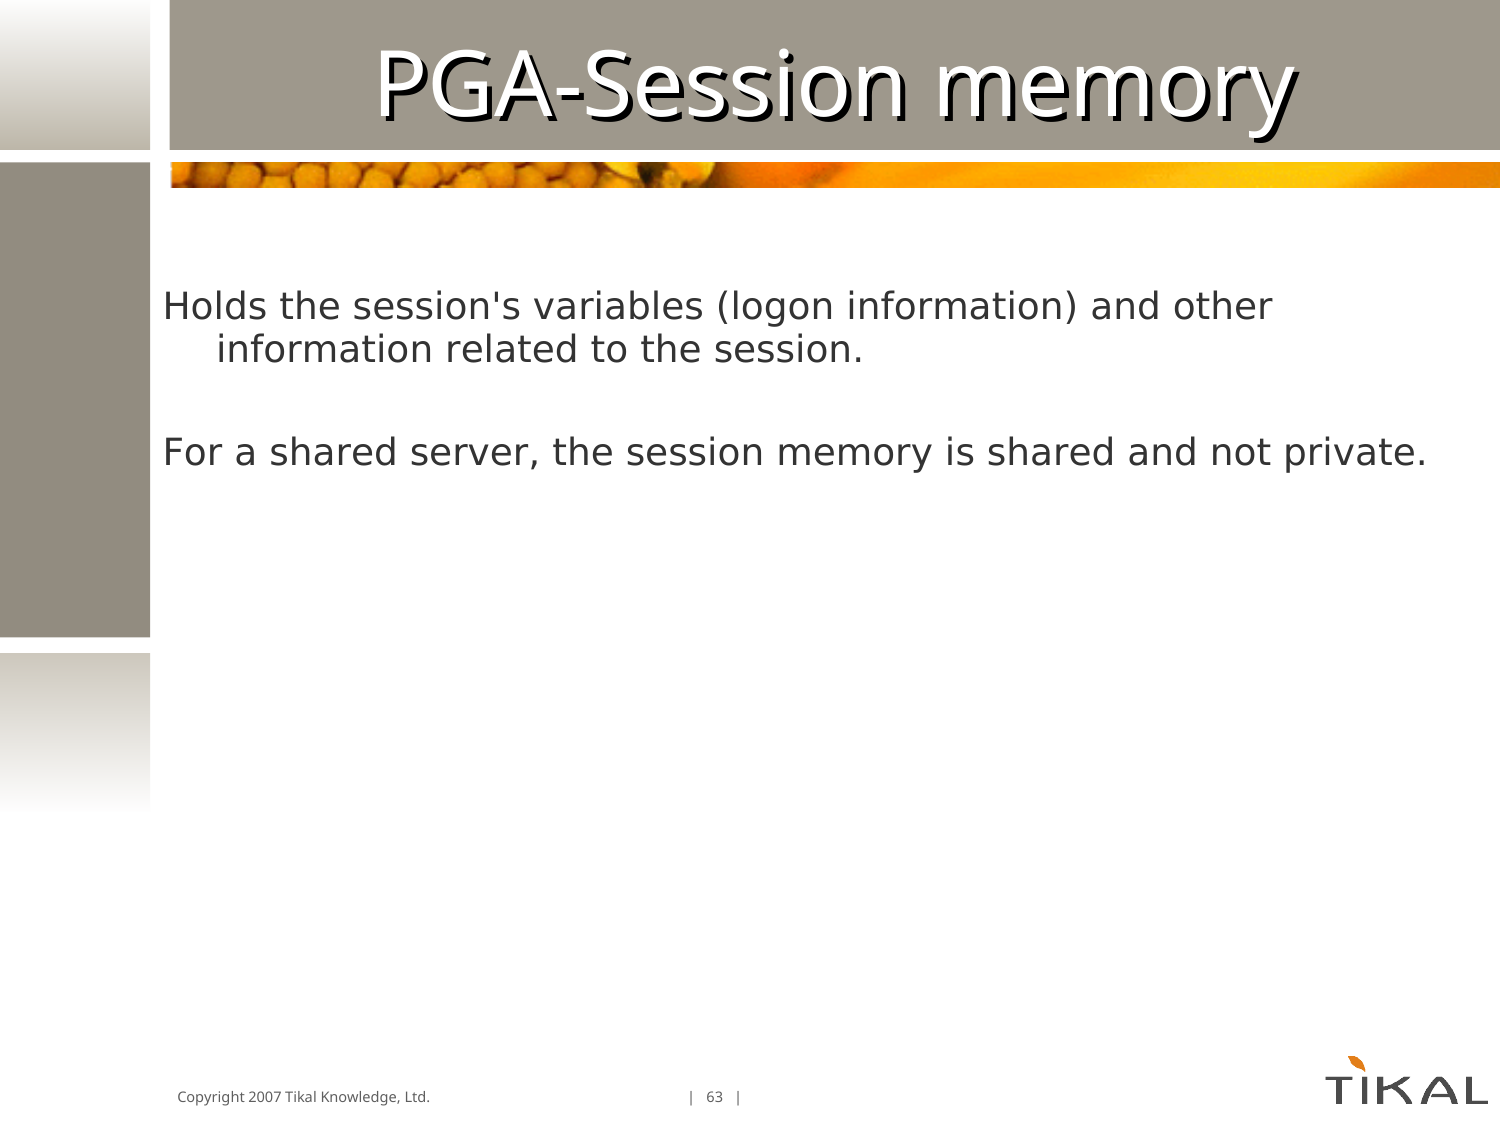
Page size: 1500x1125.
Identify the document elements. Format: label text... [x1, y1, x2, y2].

list Holds the session's variables (logon information) and other information related to the session. For a shared server, the session memory is shared and not private. [162, 224, 1473, 1021]
title PGA-Session memory [169, 0, 1499, 192]
picture [1312, 1034, 1500, 1125]
